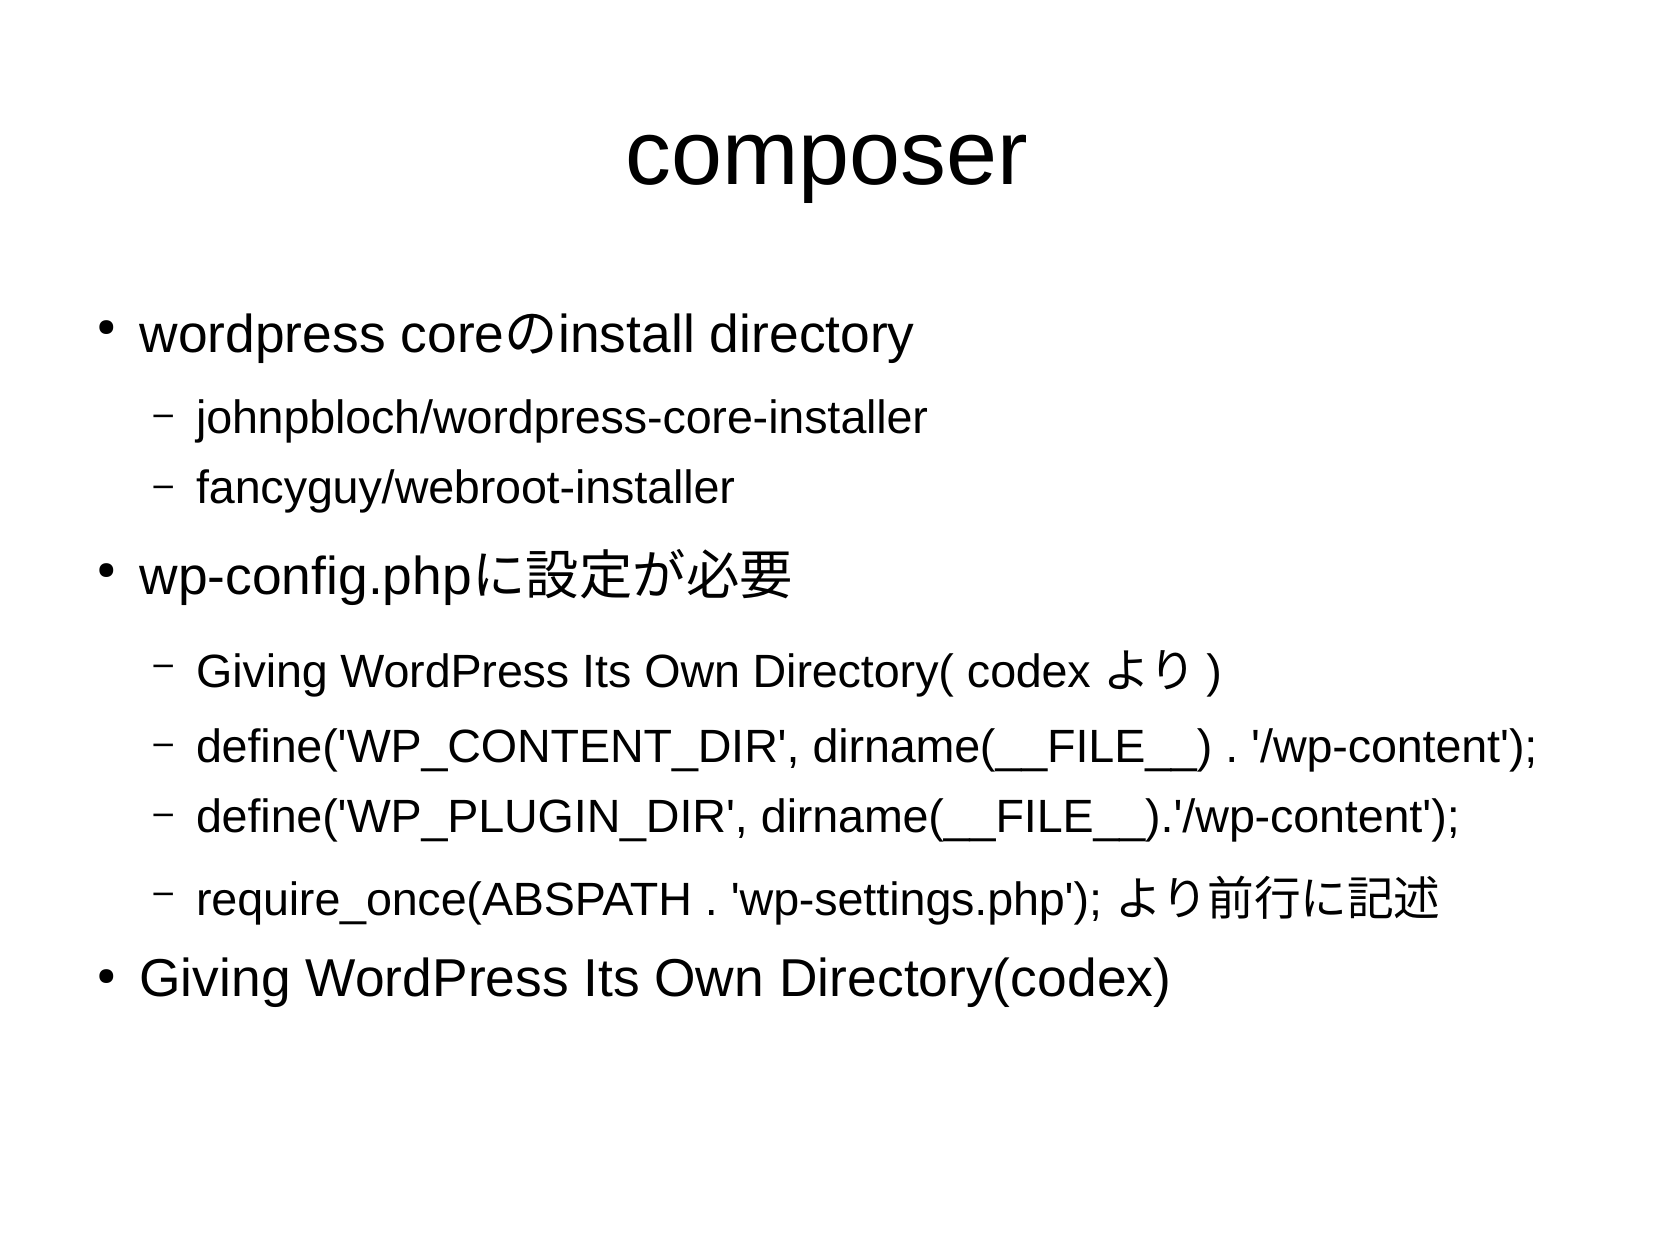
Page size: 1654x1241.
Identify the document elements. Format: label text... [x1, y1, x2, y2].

title composer [82, 49, 1571, 257]
list wordpress coreのinstall directory johnpbloch/wordpress-core-installer fancyguy/webroot-installer wp-config.phpに設定が必要 Giving WordPress Its Own Directory( codex より ) define('WP_CONTENT_DIR', dirname(__FILE__) . '/wp-content'); define('WP_PLUGIN_DIR', dirname(__FILE__).'/wp-content'); require_once(ABSPATH . 'wp-settings.php'); より前行に記述 Giving WordPress Its Own Directory(codex) [82, 290, 1571, 1010]
